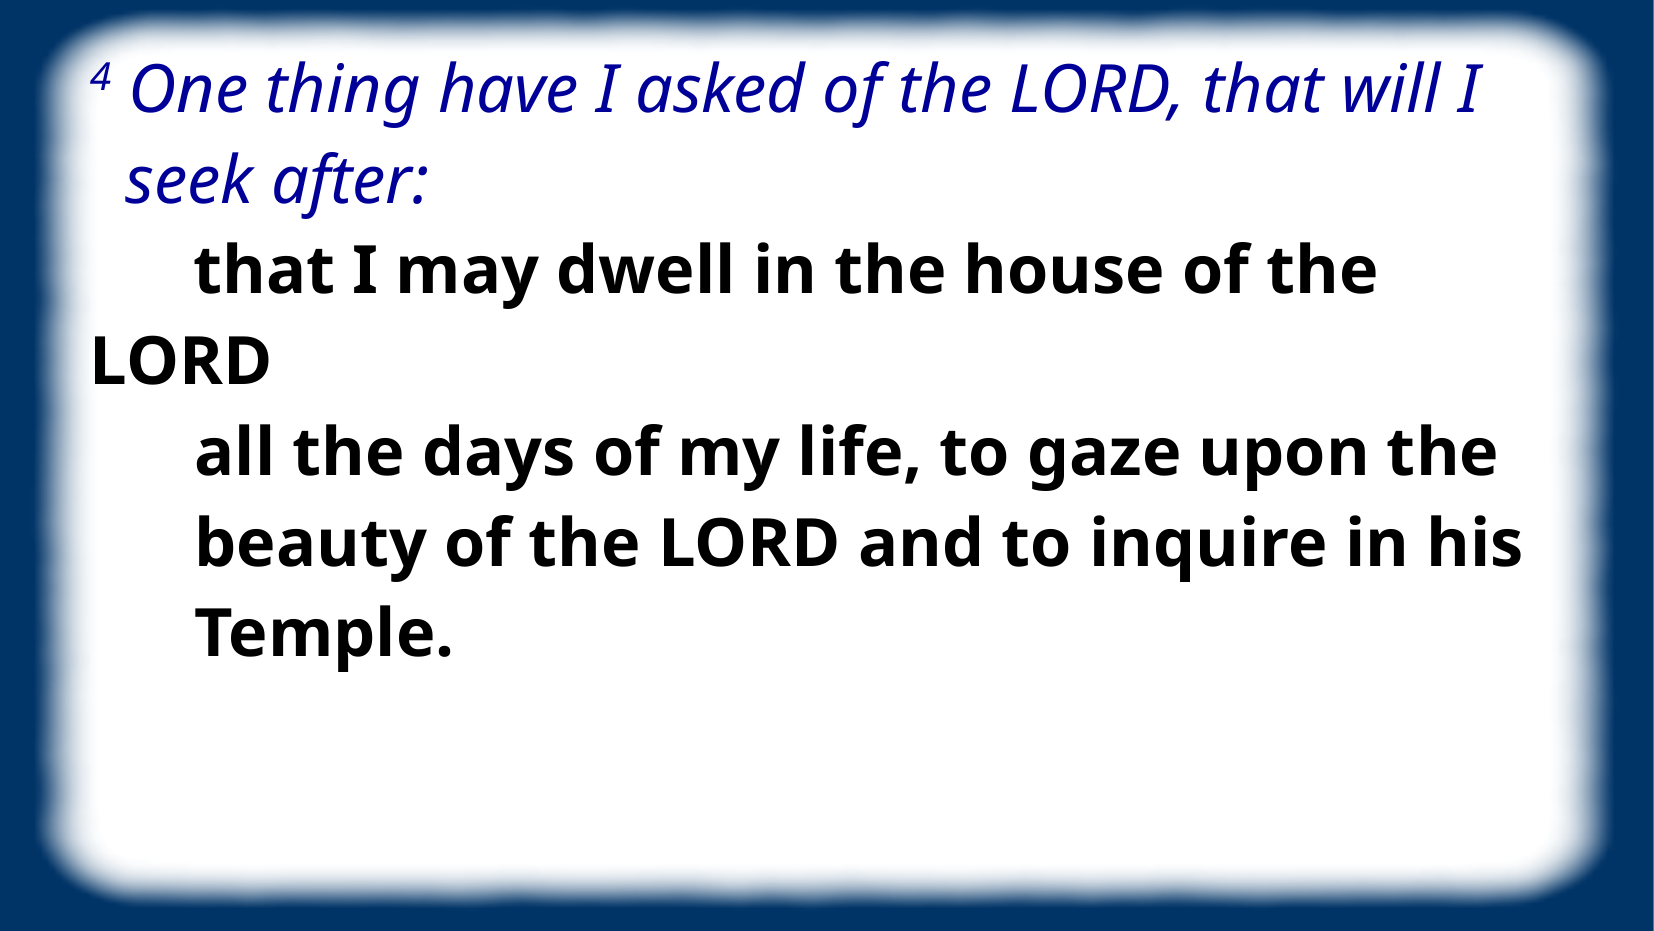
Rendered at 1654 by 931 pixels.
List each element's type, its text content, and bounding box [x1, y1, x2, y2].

text_box 4 One thing have I asked of the LORD, that will I seek after: that I may dwell in the house of the LORD all the days of my life, to gaze upon the beauty of the LORD and to inquire in his Temple. [75, 33, 1576, 582]
picture [0, 0, 1654, 931]
